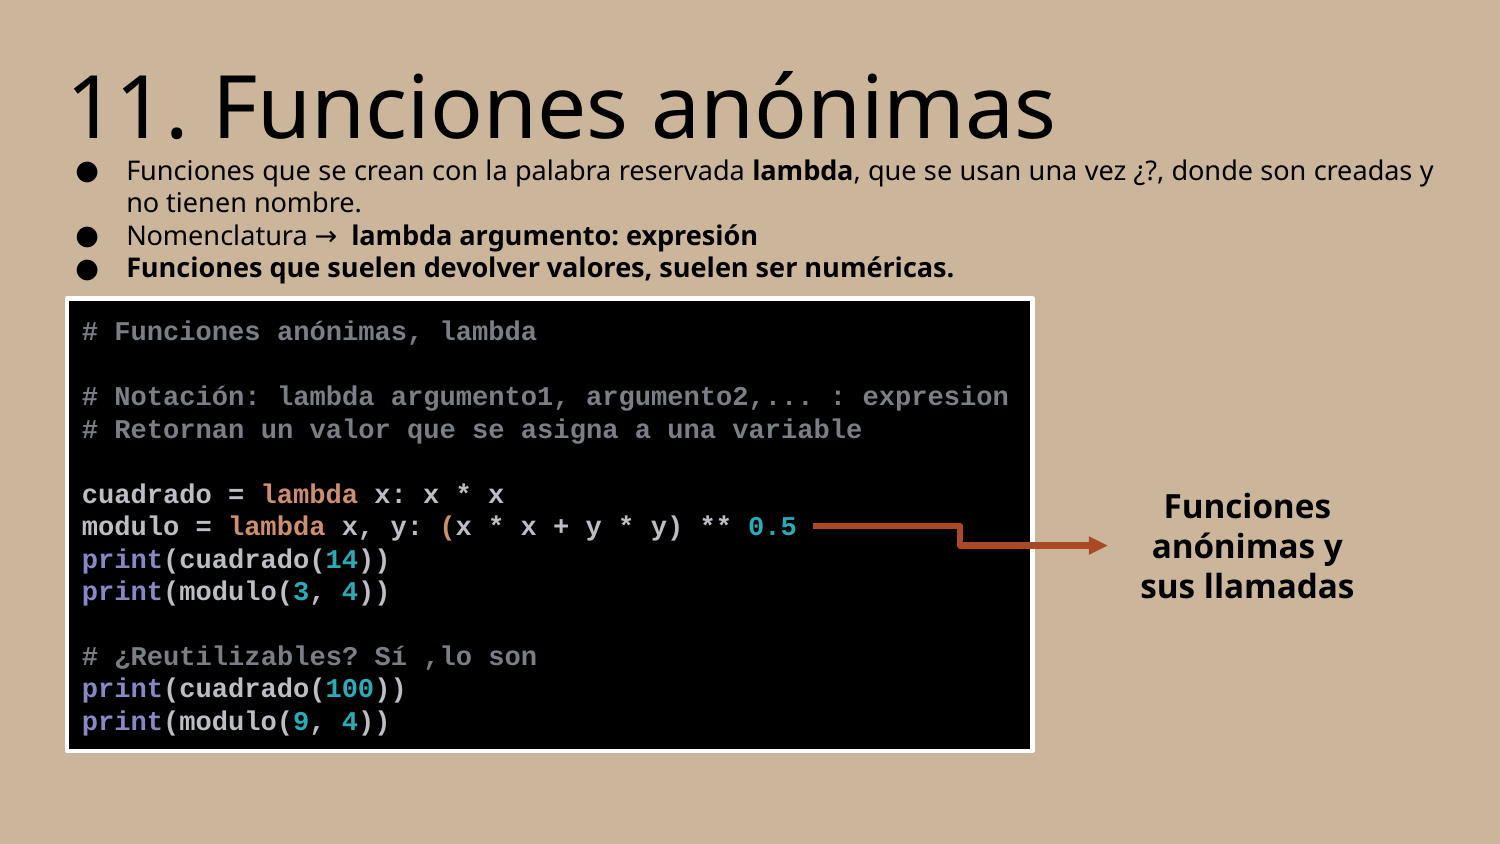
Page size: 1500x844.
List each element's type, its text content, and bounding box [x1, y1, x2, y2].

text_box Funciones anónimas y sus llamadas [1107, 480, 1388, 611]
text_box Funciones que se crean con la palabra reservada lambda, que se usan una vez ¿?, donde son creadas y no tienen nombre. Nomenclatura → lambda argumento: expresión Funciones que suelen devolver valores, suelen ser numéricas. [36, 160, 1449, 276]
text_box # Funciones anónimas, lambda # Notación: lambda argumento1, argumento2,... : expresion # Retornan un valor que se asigna a una variable cuadrado = lambda x: x * x modulo = lambda x, y: (x * x + y * y) ** 0.5 print(cuadrado(14)) print(modulo(3, 4)) # ¿Reutilizables? Sí ,lo son print(cuadrado(100)) print(modulo(9, 4)) [66, 298, 1033, 751]
title 11. Funciones anónimas [51, 34, 1449, 160]
